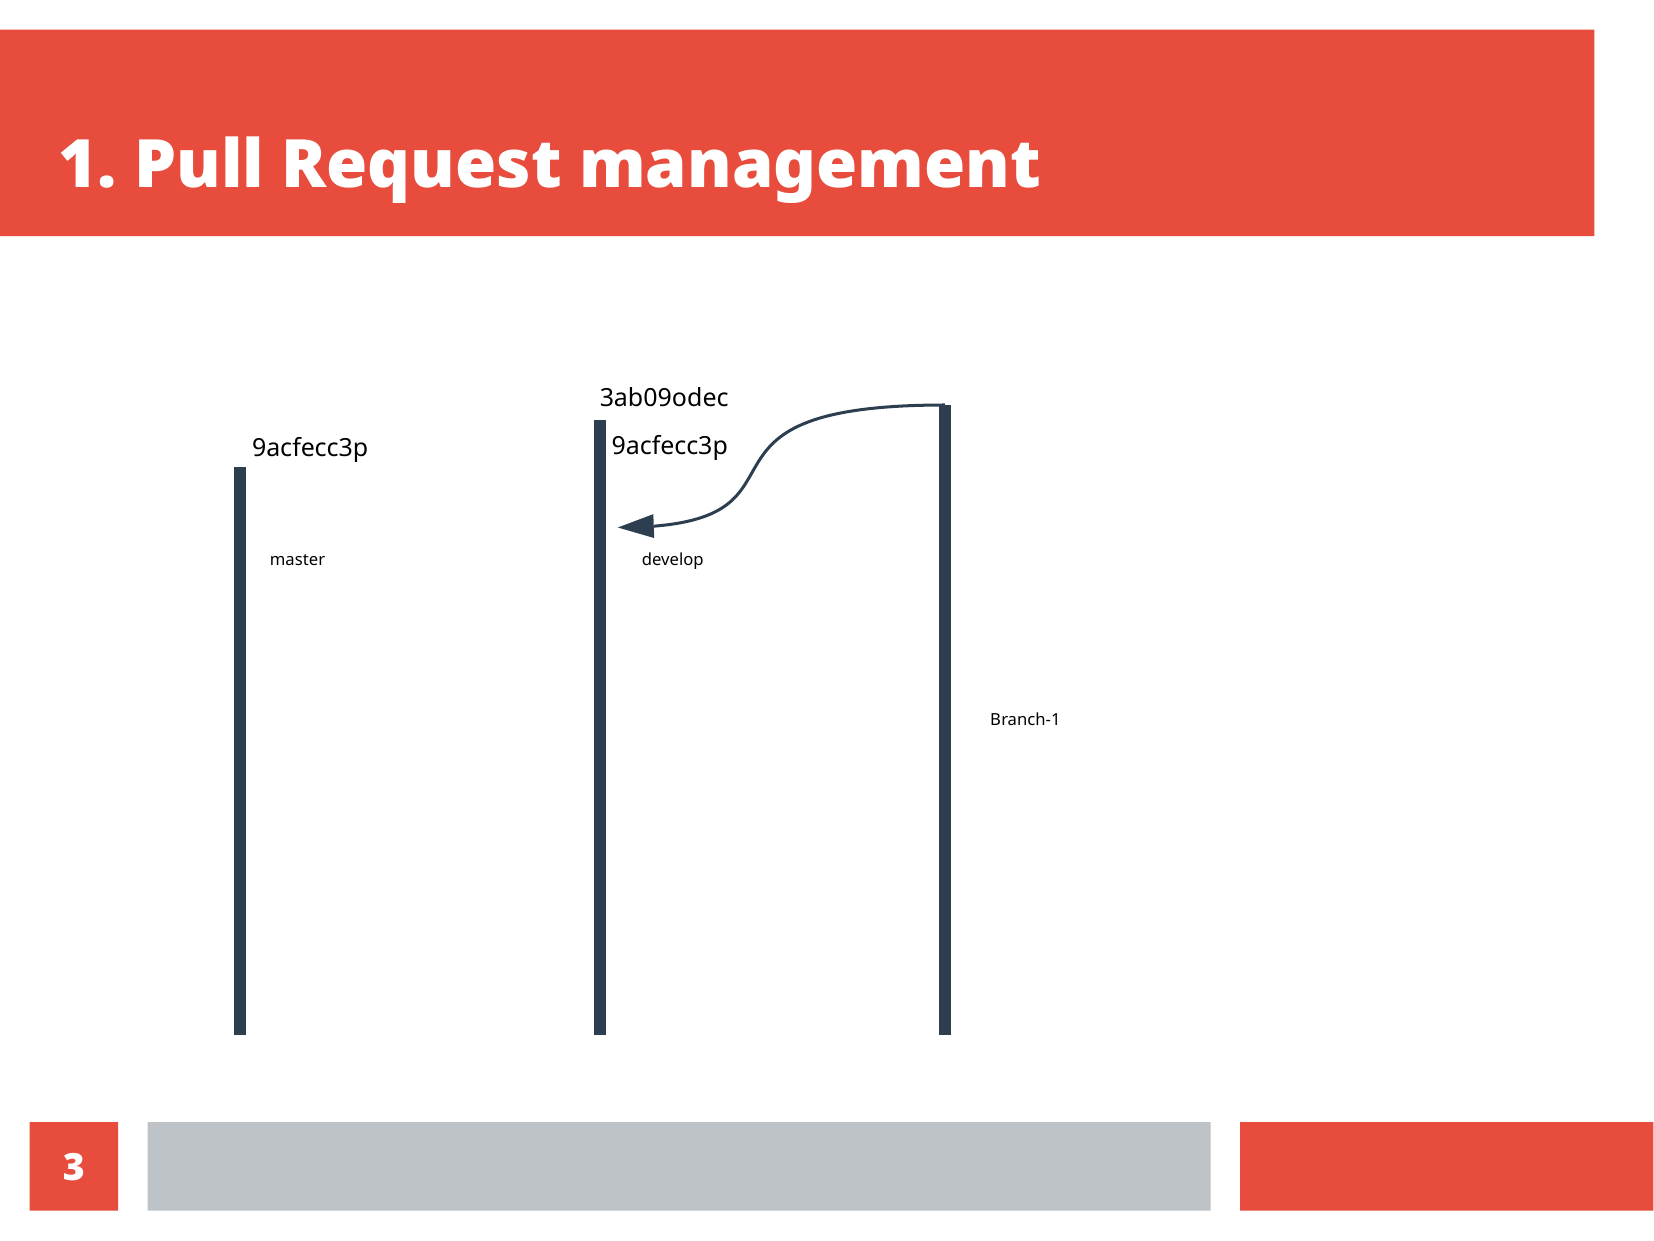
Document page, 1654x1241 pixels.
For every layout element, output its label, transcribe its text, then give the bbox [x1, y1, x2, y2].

text_box 9acfecc3p [606, 420, 957, 466]
text_box 3ab09odec [585, 372, 976, 417]
text_box Branch-1 [975, 699, 1096, 754]
text_box 9acfecc3p [237, 422, 418, 467]
text_box develop [627, 540, 733, 575]
title 1. Pull Request management [59, 59, 1595, 207]
text_box master [255, 540, 361, 575]
